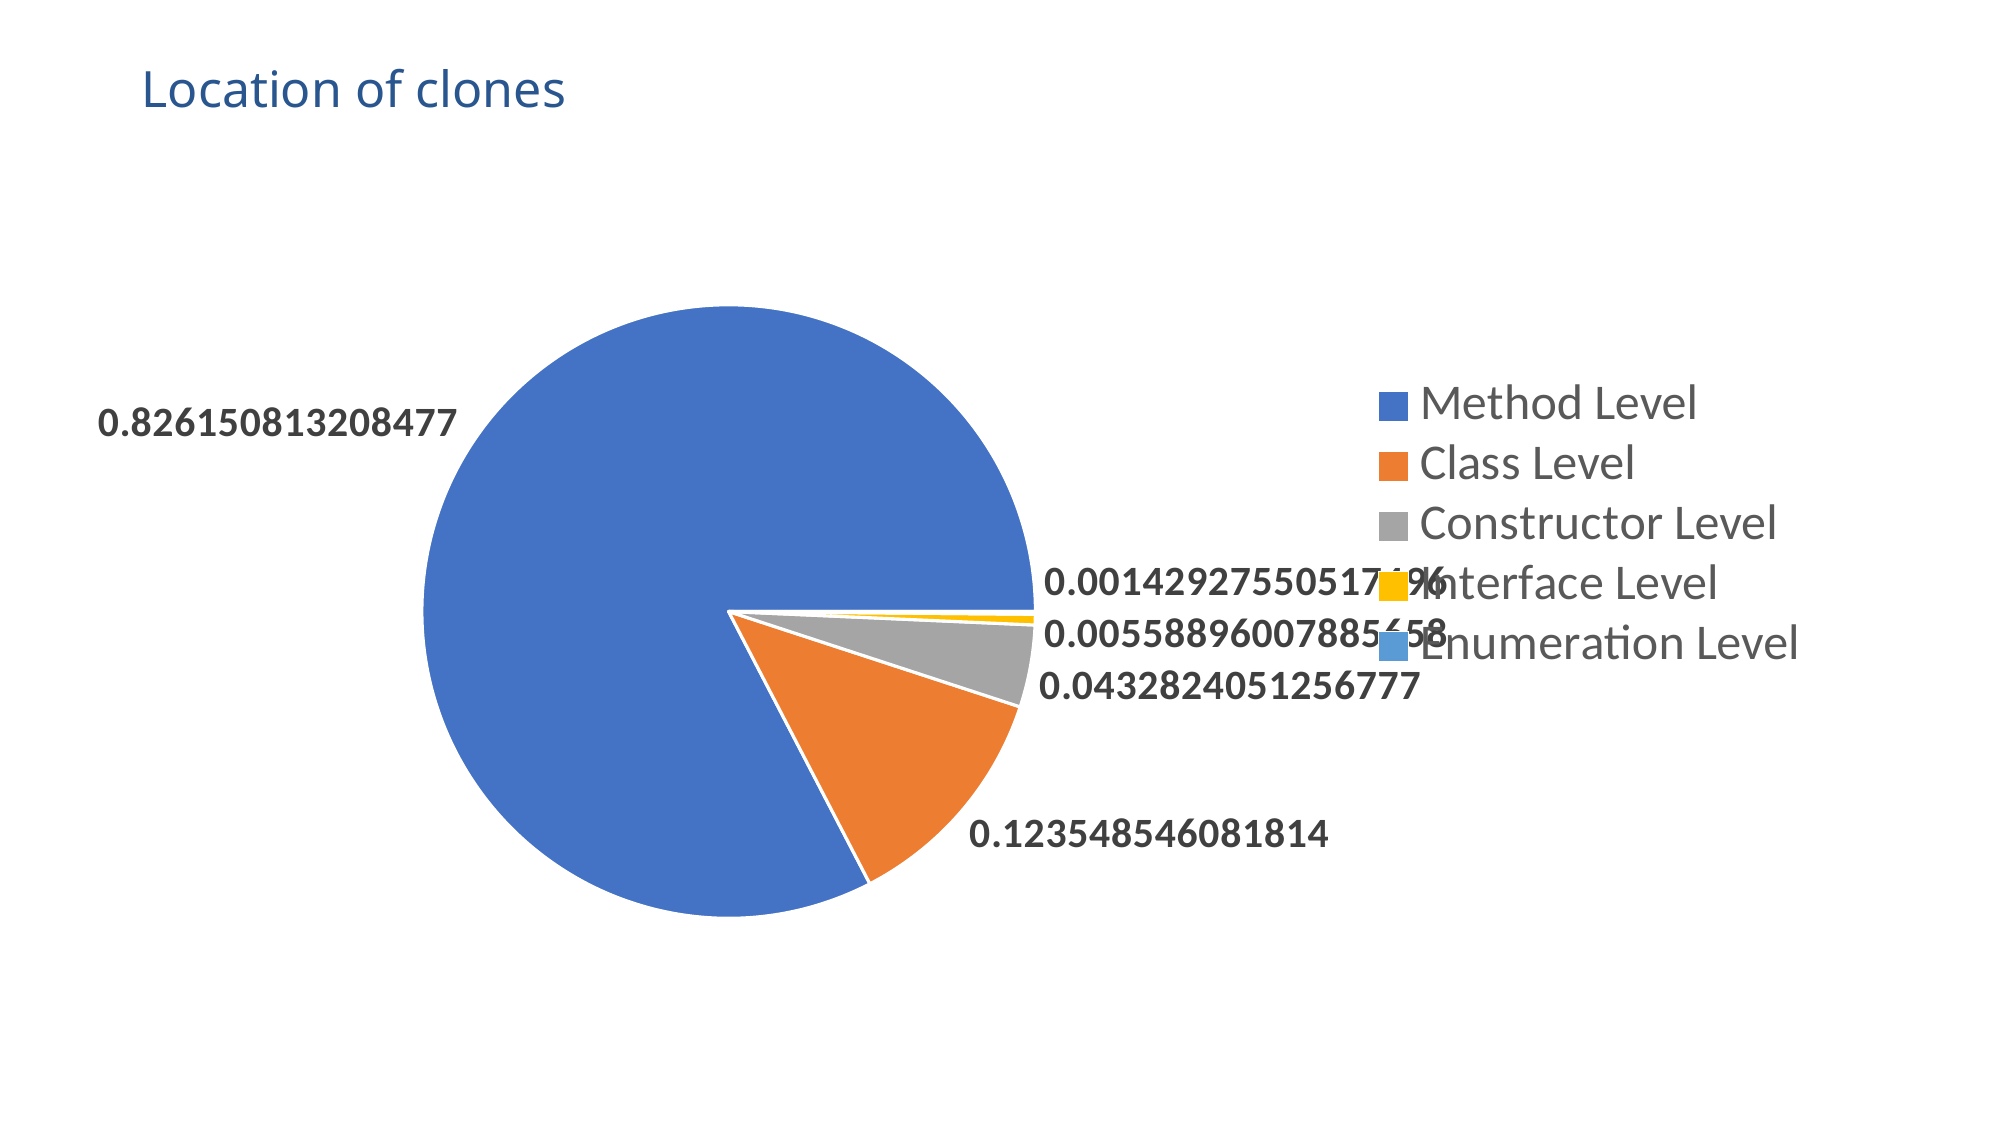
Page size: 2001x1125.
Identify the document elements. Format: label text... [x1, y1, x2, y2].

chart [46, 124, 1954, 1100]
text_box Location of clones [142, 59, 1842, 124]
